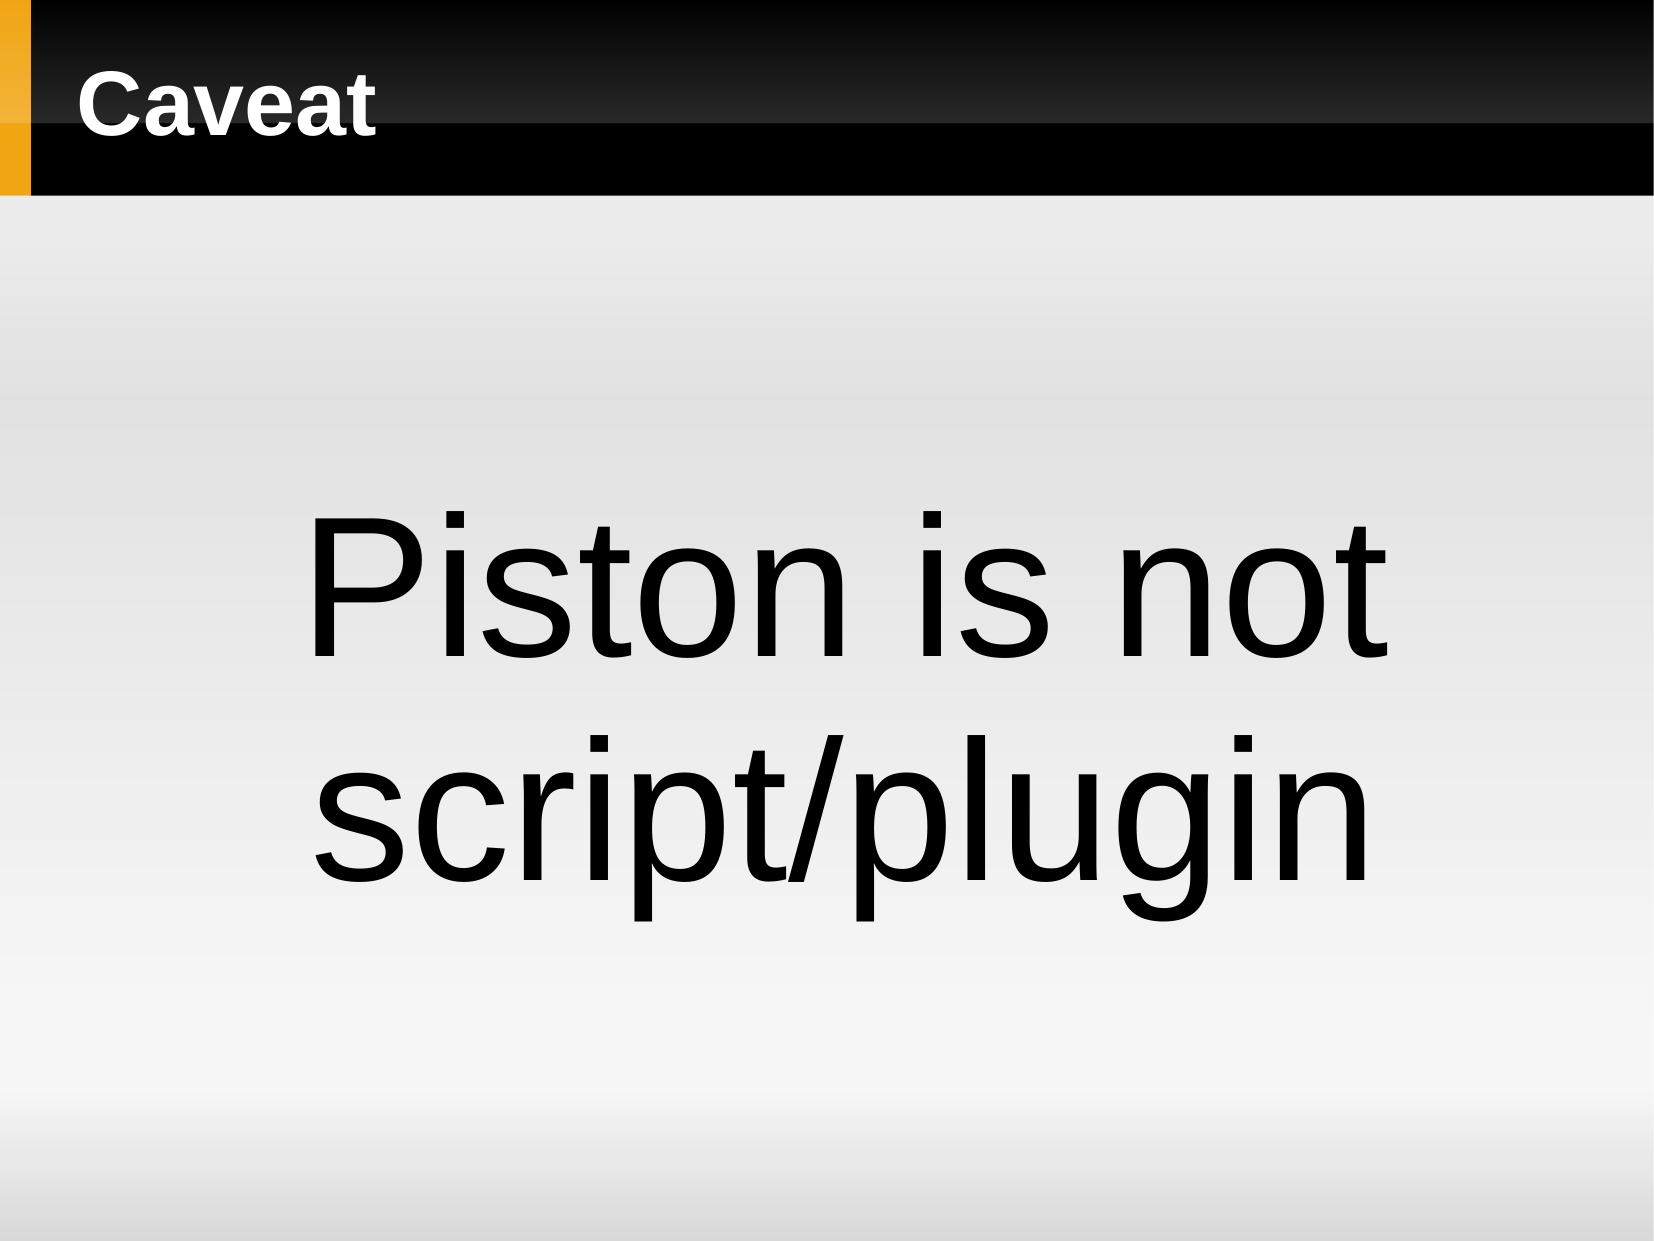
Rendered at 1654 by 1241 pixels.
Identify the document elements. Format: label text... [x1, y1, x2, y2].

title Caveat [76, 7, 1565, 200]
subtitle Piston is not script/plugin [82, 297, 1571, 1102]
picture [0, 0, 1654, 1241]
